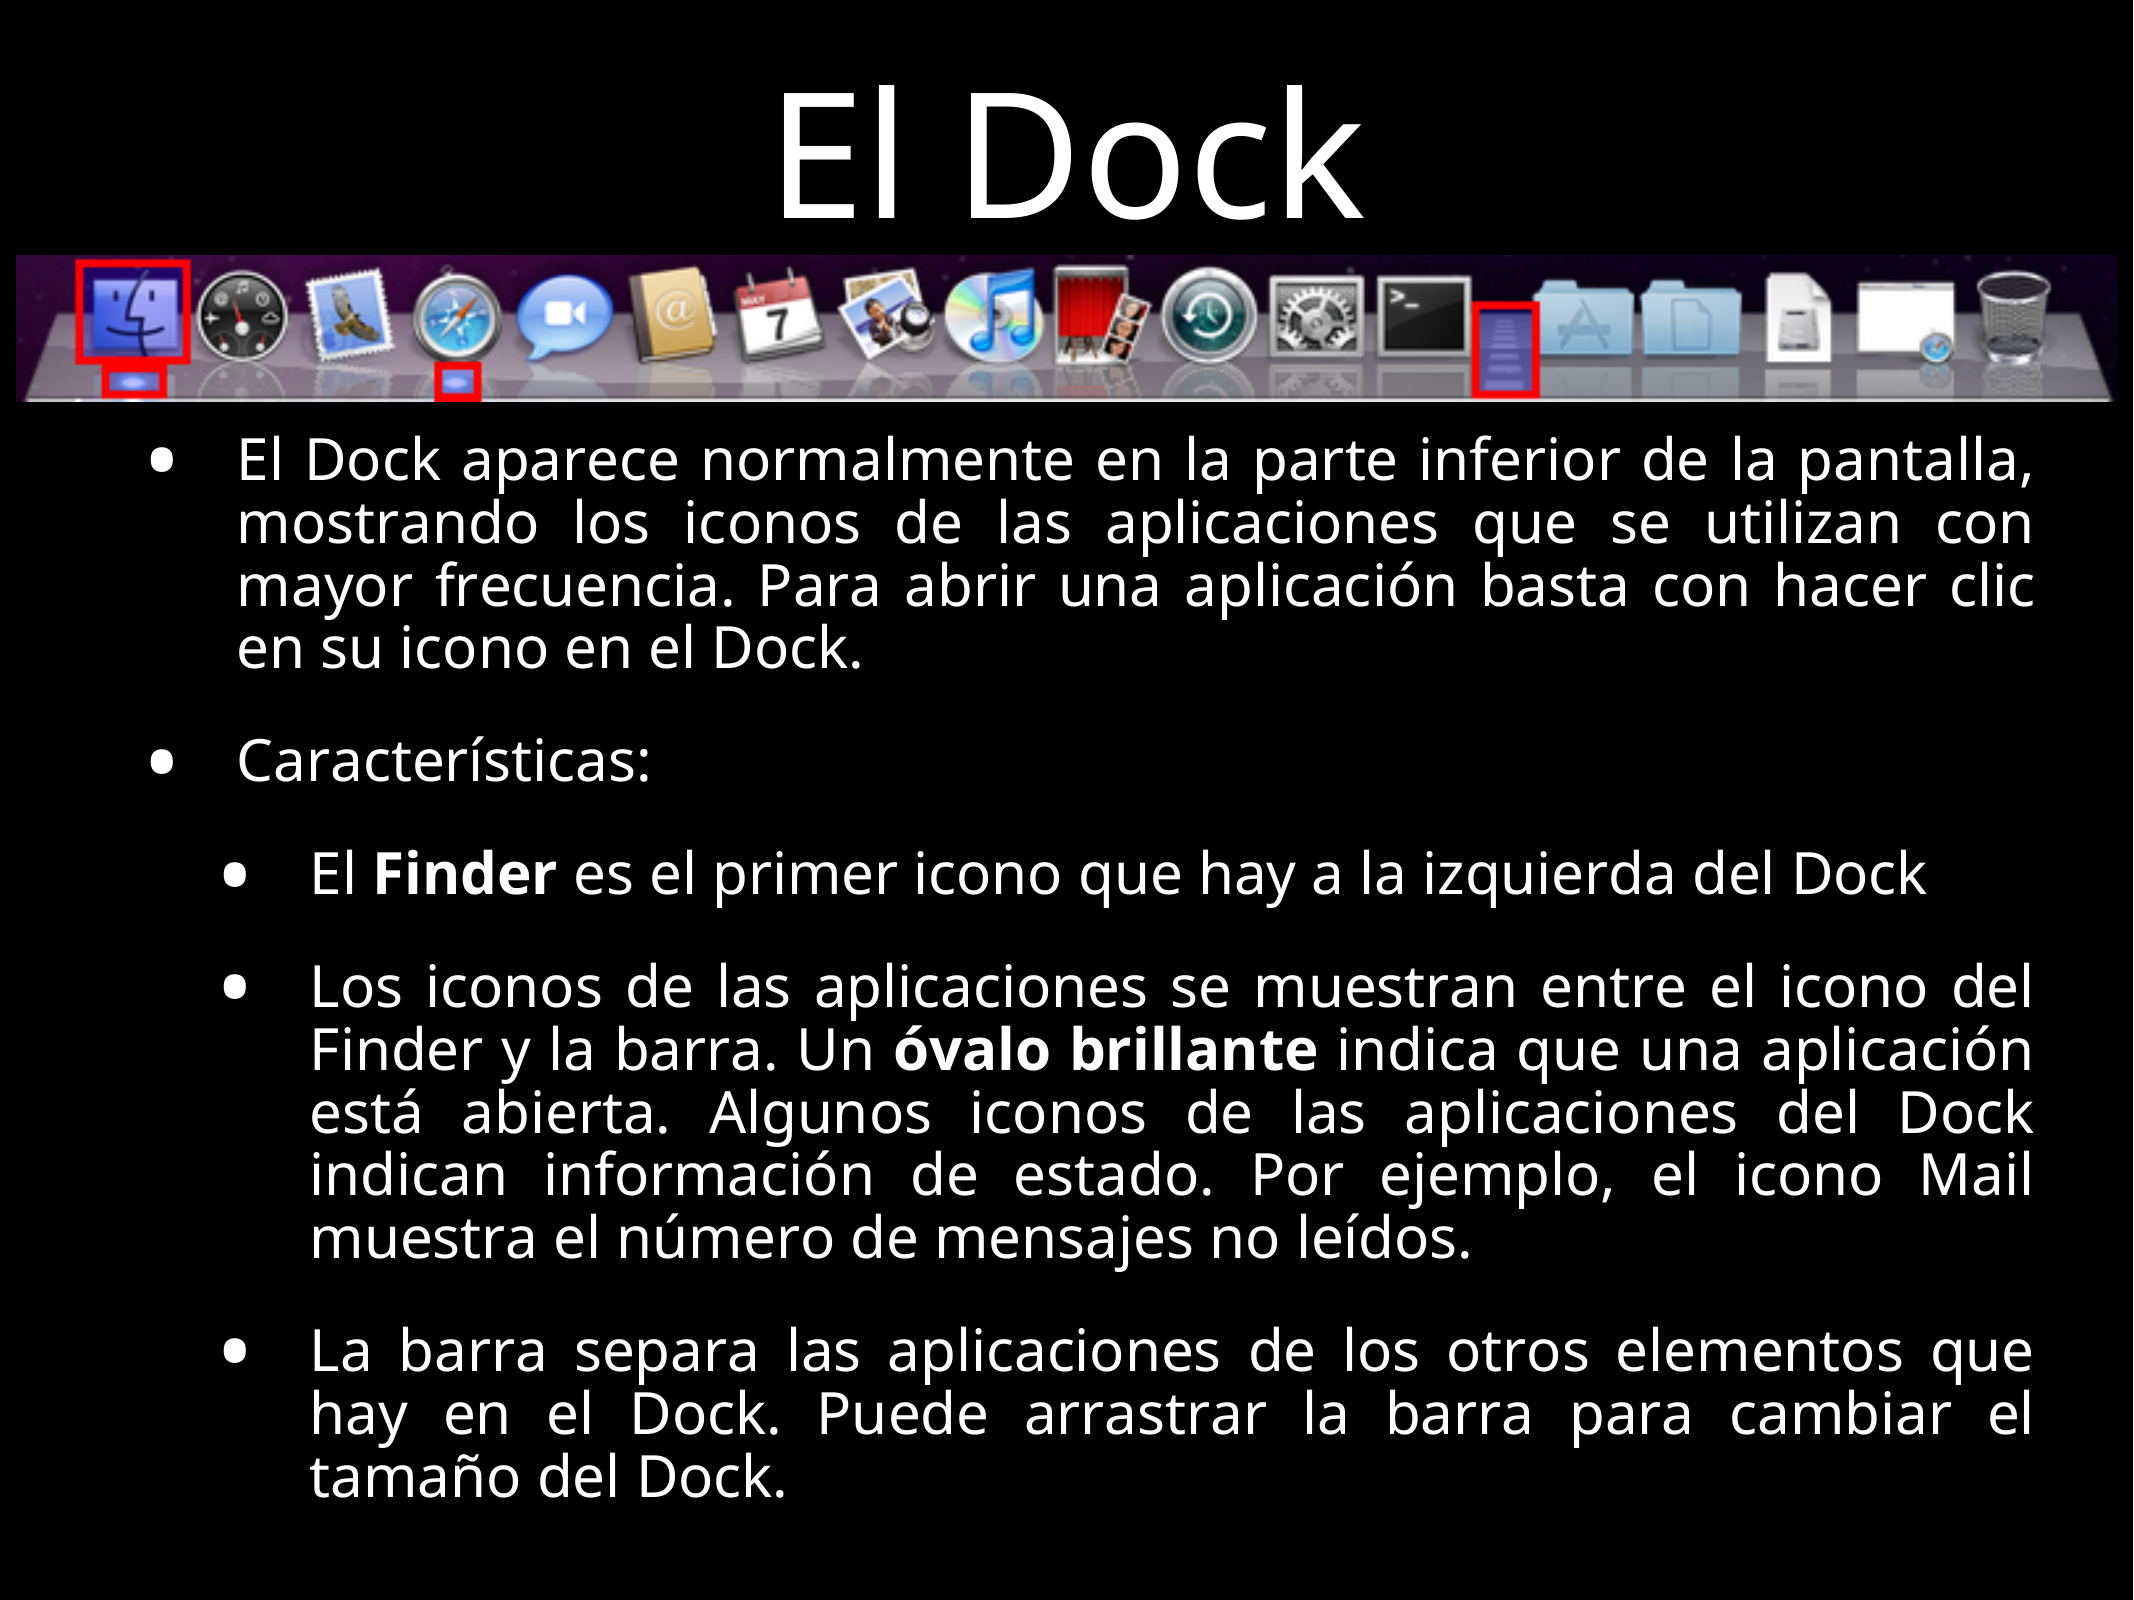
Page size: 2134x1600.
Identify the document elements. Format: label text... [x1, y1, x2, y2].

title El Dock [208, 34, 1925, 255]
picture [16, 255, 2117, 402]
list El Dock aparece normalmente en la parte inferior de la pantalla, mostrando los iconos de las aplicaciones que se utilizan con mayor frecuencia. Para abrir una aplicación basta con hacer clic en su icono en el Dock. Características: El Finder es el primer icono que hay a la izquierda del Dock Los iconos de las aplicaciones se muestran entre el icono del Finder y la barra. Un óvalo brillante indica que una aplicación está abierta. Algunos iconos de las aplicaciones del Dock indican información de estado. Por ejemplo, el icono Mail muestra el número de mensajes no leídos. La barra separa las aplicaciones de los otros elementos que hay en el Dock. Puede arrastrar la barra para cambiar el tamaño del Dock. [82, 402, 2044, 1571]
